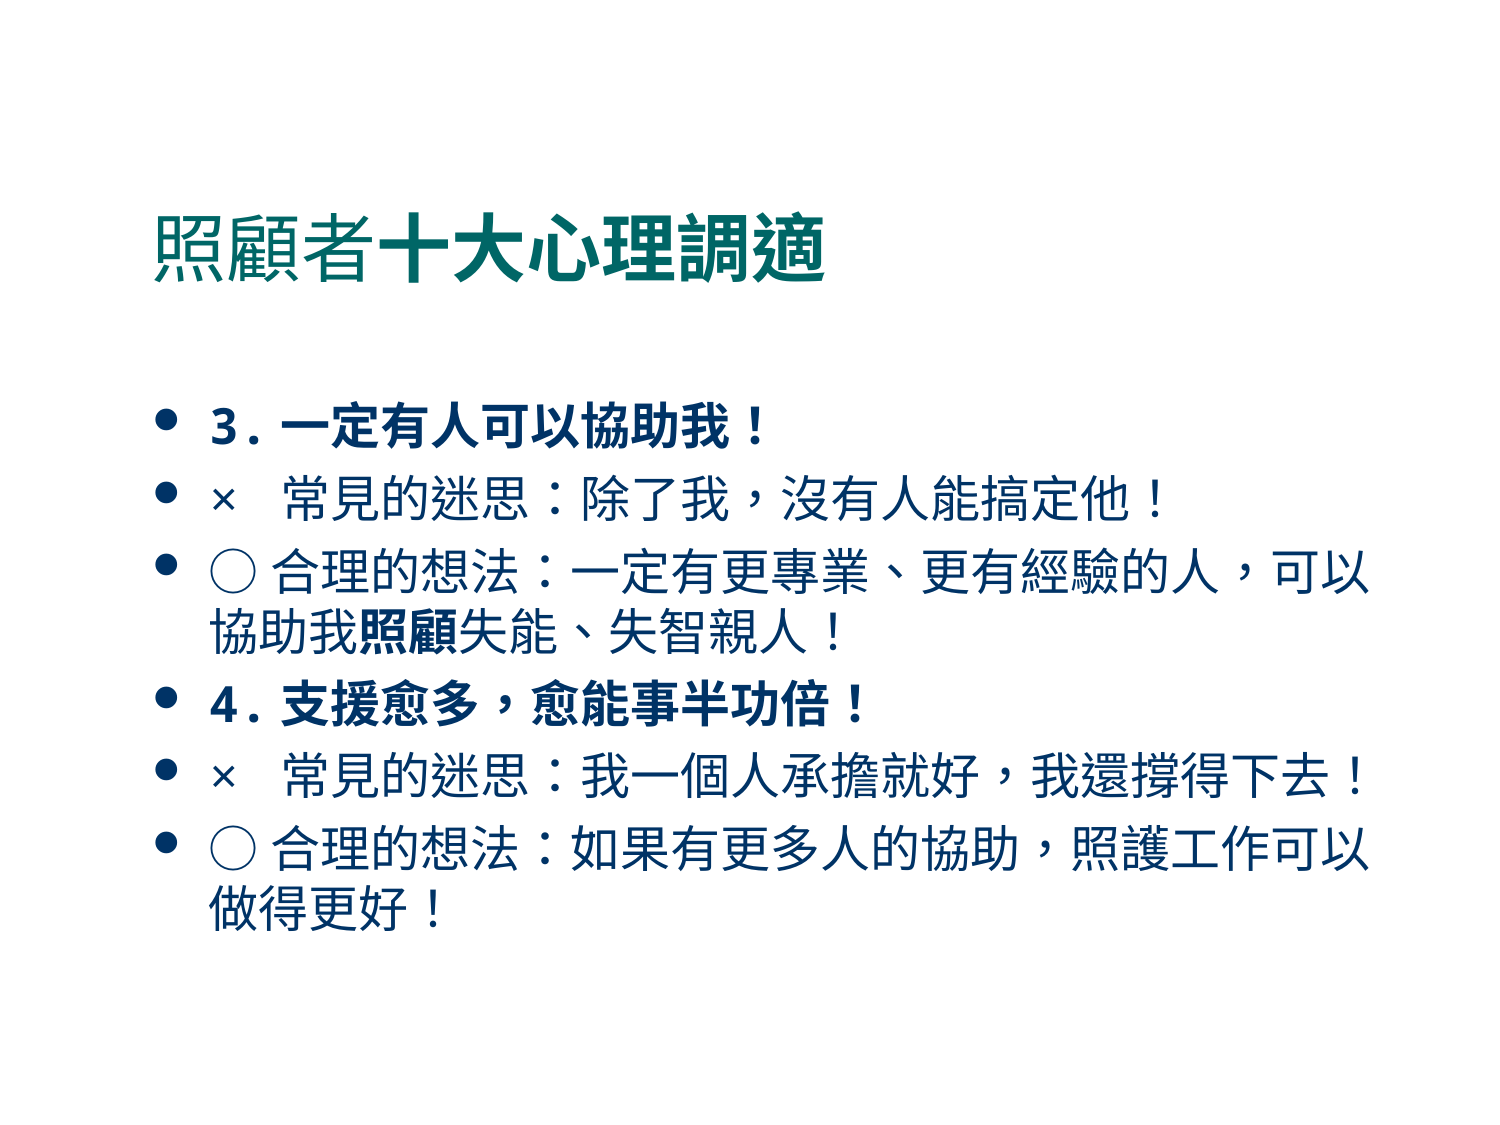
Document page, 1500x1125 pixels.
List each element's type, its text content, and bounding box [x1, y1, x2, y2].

list 3.一定有人可以協助我！ × 常見的迷思：除了我，沒有人能搞定他！ ○合理的想法：一定有更專業、更有經驗的人，可以協助我照顧失能、失智親人！ 4.支援愈多，愈能事半功倍！ × 常見的迷思：我一個人承擔就好，我還撐得下去！ ○合理的想法：如果有更多人的協助，照護工作可以做得更好！ [137, 387, 1400, 999]
title 照顧者十大心理調適 [136, 136, 1414, 301]
